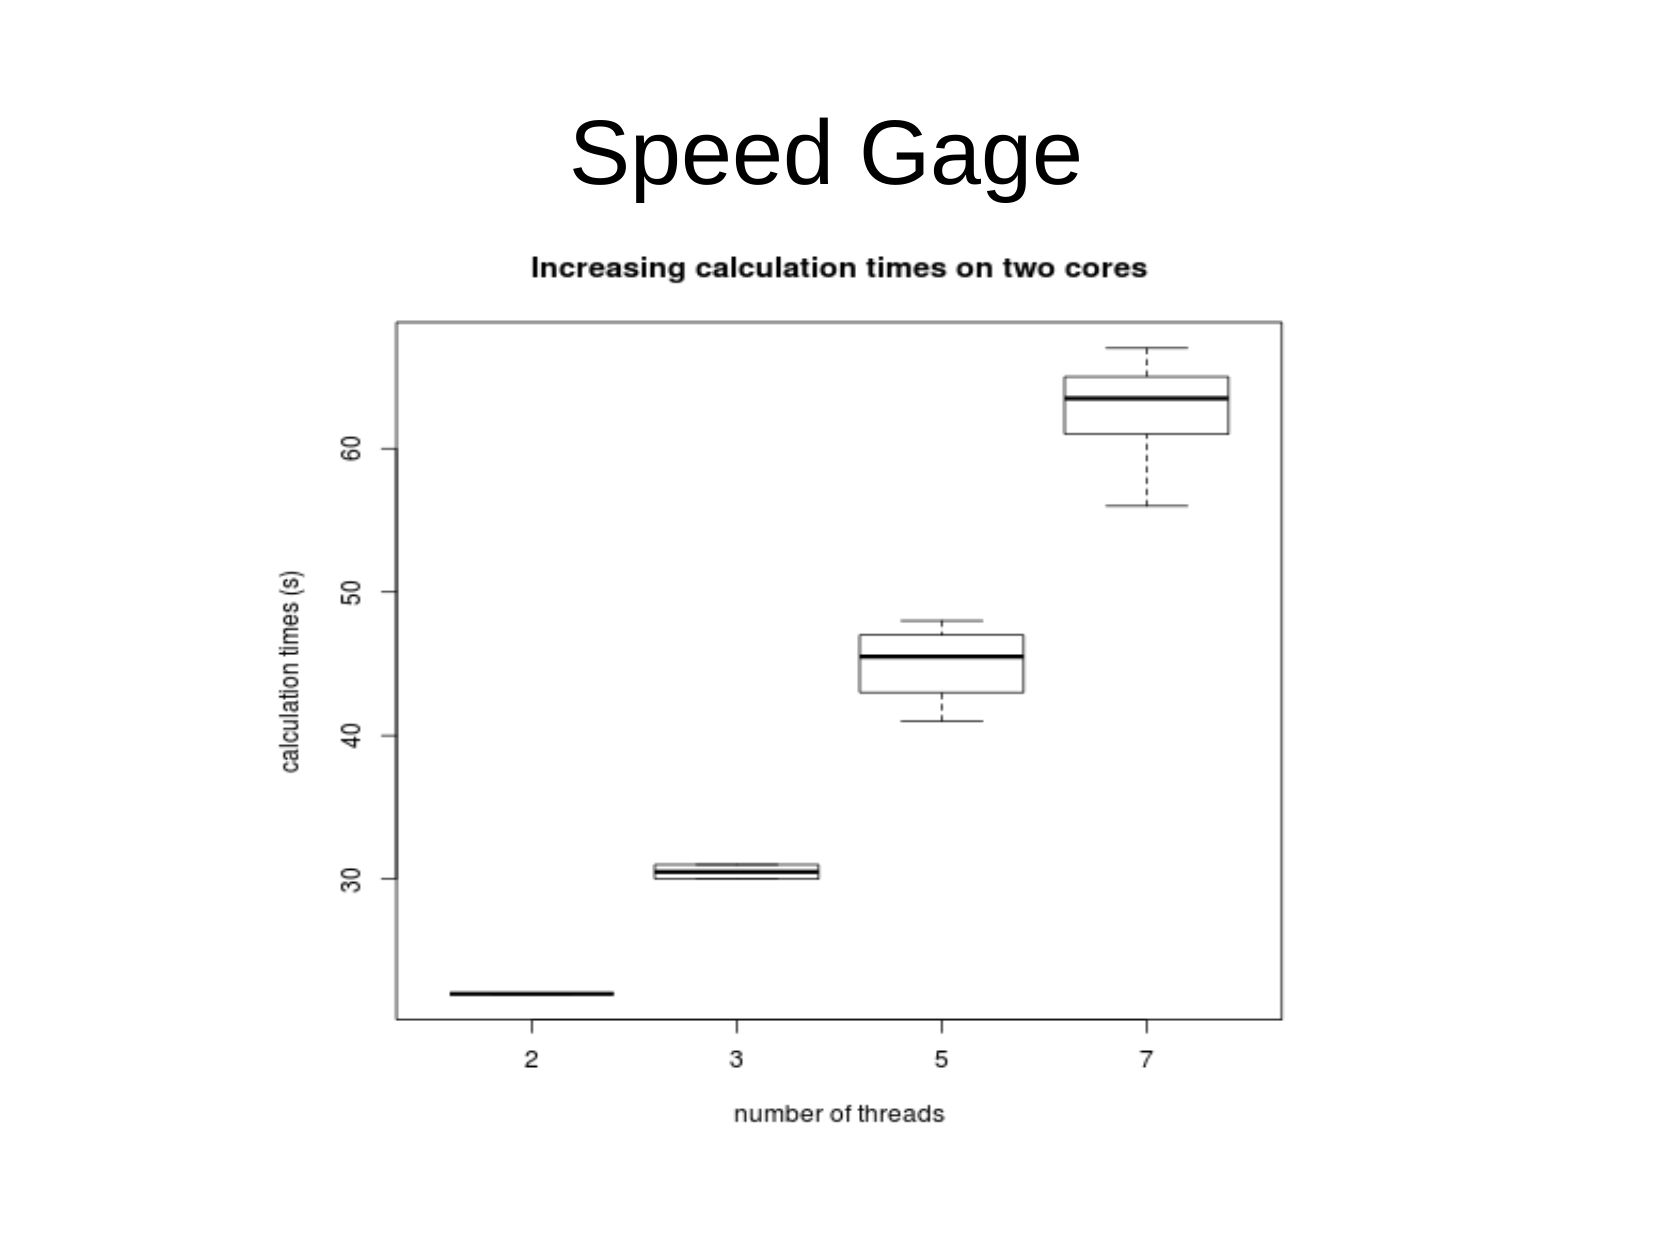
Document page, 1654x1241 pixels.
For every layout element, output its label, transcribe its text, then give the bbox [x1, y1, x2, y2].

title Speed Gage [82, 49, 1571, 257]
picture [271, 212, 1347, 1158]
